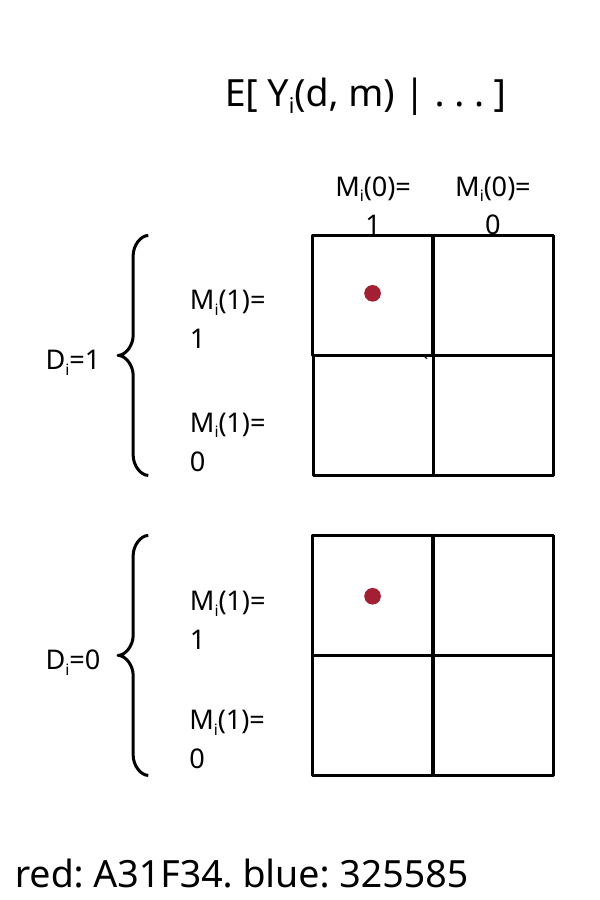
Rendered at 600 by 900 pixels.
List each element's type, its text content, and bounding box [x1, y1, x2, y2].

text_box Di=1 [13, 333, 131, 446]
text_box Mi(1)=1 [175, 574, 296, 736]
text_box Mi(1)=0 [174, 693, 295, 840]
text_box Mi(1)=0 [175, 396, 296, 558]
text_box Di=1 [125, 347, 133, 364]
text_box E[ Yi(d, m) | . . . ] [193, 59, 539, 176]
text_box Mi(1)=1 [175, 273, 296, 396]
text_box red: A31F34. blue: 325585 [0, 840, 586, 899]
text_box [312, 535, 554, 776]
text_box [364, 284, 381, 302]
text_box Mi(0)=1 [313, 176, 433, 322]
text_box [312, 235, 554, 476]
text_box Mi(0)=0 [433, 160, 553, 322]
text_box Di=0 [13, 633, 131, 746]
text_box Di=0 [125, 647, 133, 664]
